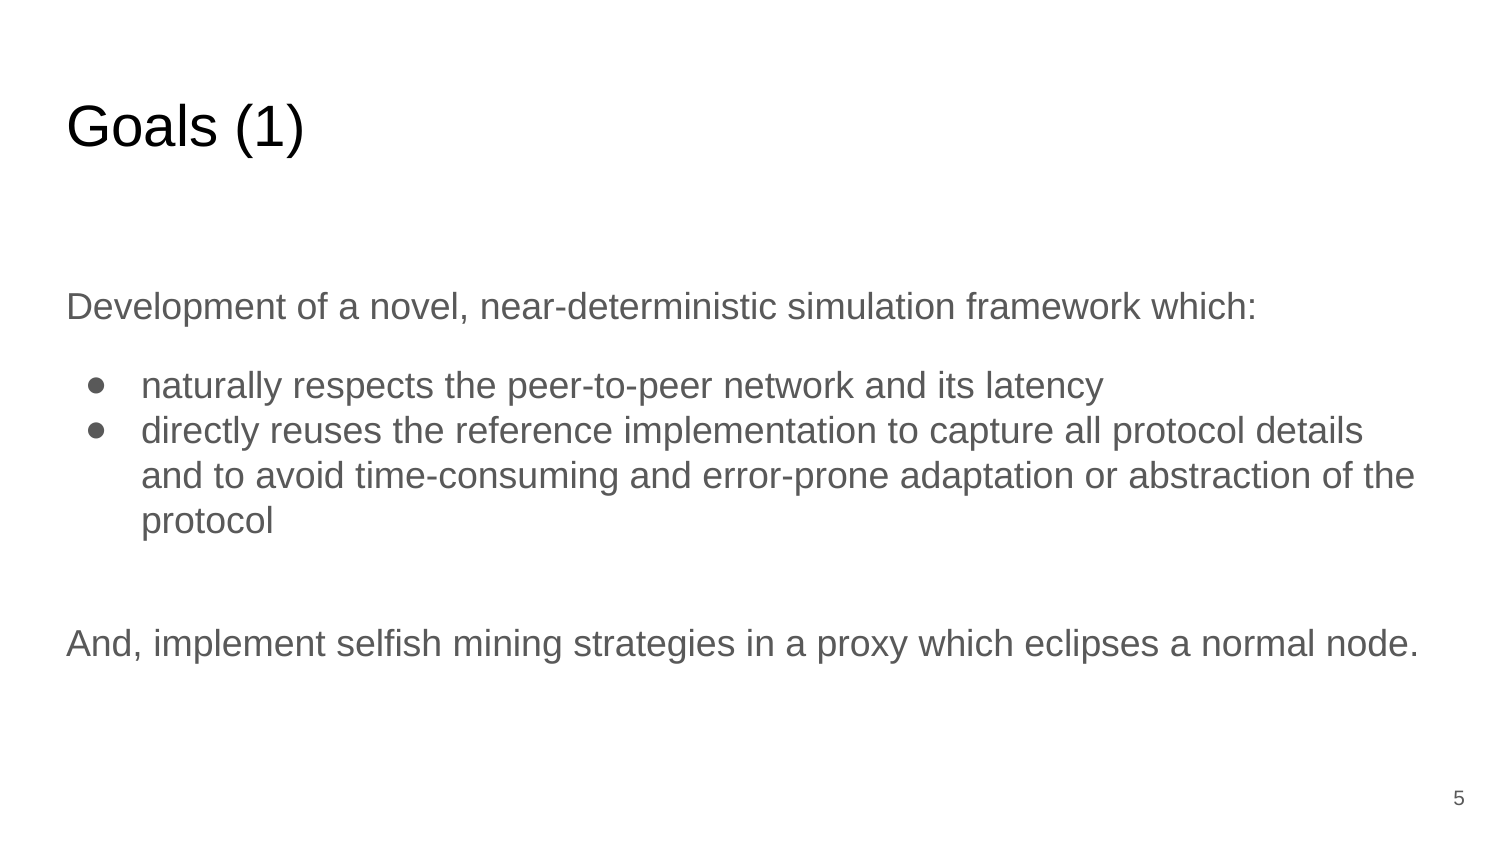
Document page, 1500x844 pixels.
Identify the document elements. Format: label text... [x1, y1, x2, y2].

list Development of a novel, near-deterministic simulation framework which: naturally respects the peer-to-peer network and its latency directly reuses the reference implementation to capture all protocol details and to avoid time-consuming and error-prone adaptation or abstraction of the protocol And, implement selfish mining strategies in a proxy which eclipses a normal node. [51, 189, 1449, 750]
title Goals (1) [51, 72, 1449, 167]
